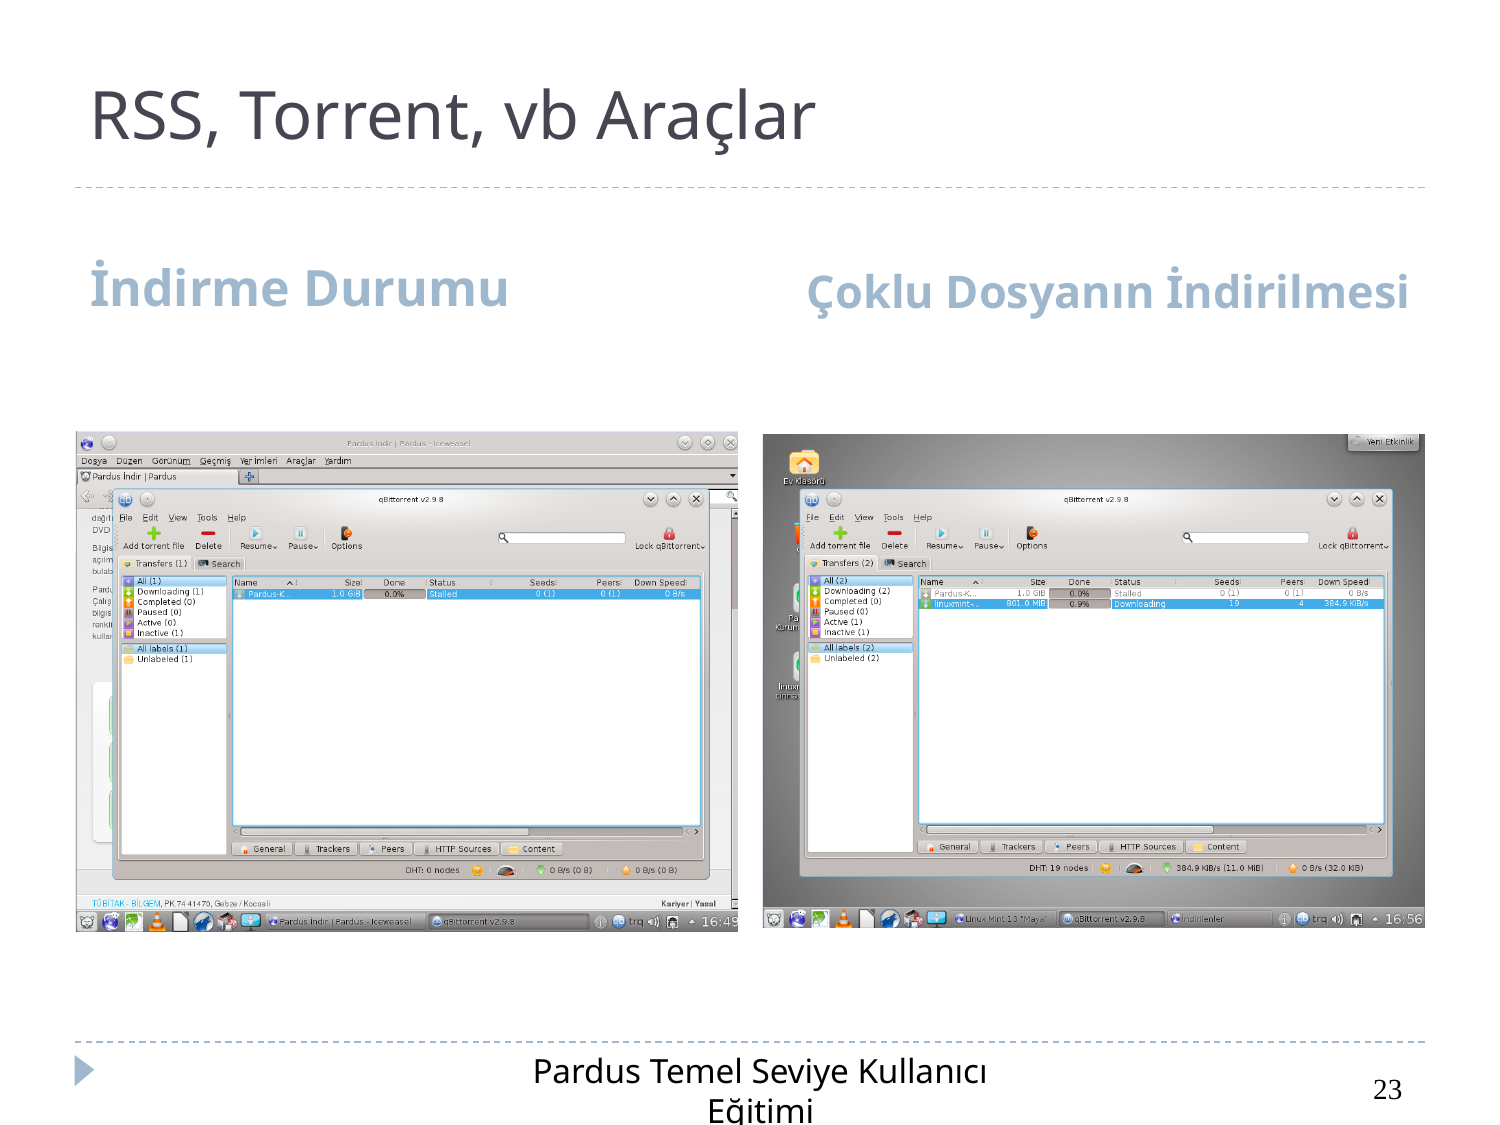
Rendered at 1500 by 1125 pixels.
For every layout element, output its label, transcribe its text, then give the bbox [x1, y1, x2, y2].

picture [75, 431, 738, 932]
list Çoklu Dosyanın İndirilmesi [762, 212, 1426, 325]
title RSS, Torrent, vb Araçlar [75, 37, 1425, 188]
picture [762, 434, 1425, 928]
list İndirme Durumu [75, 210, 738, 324]
